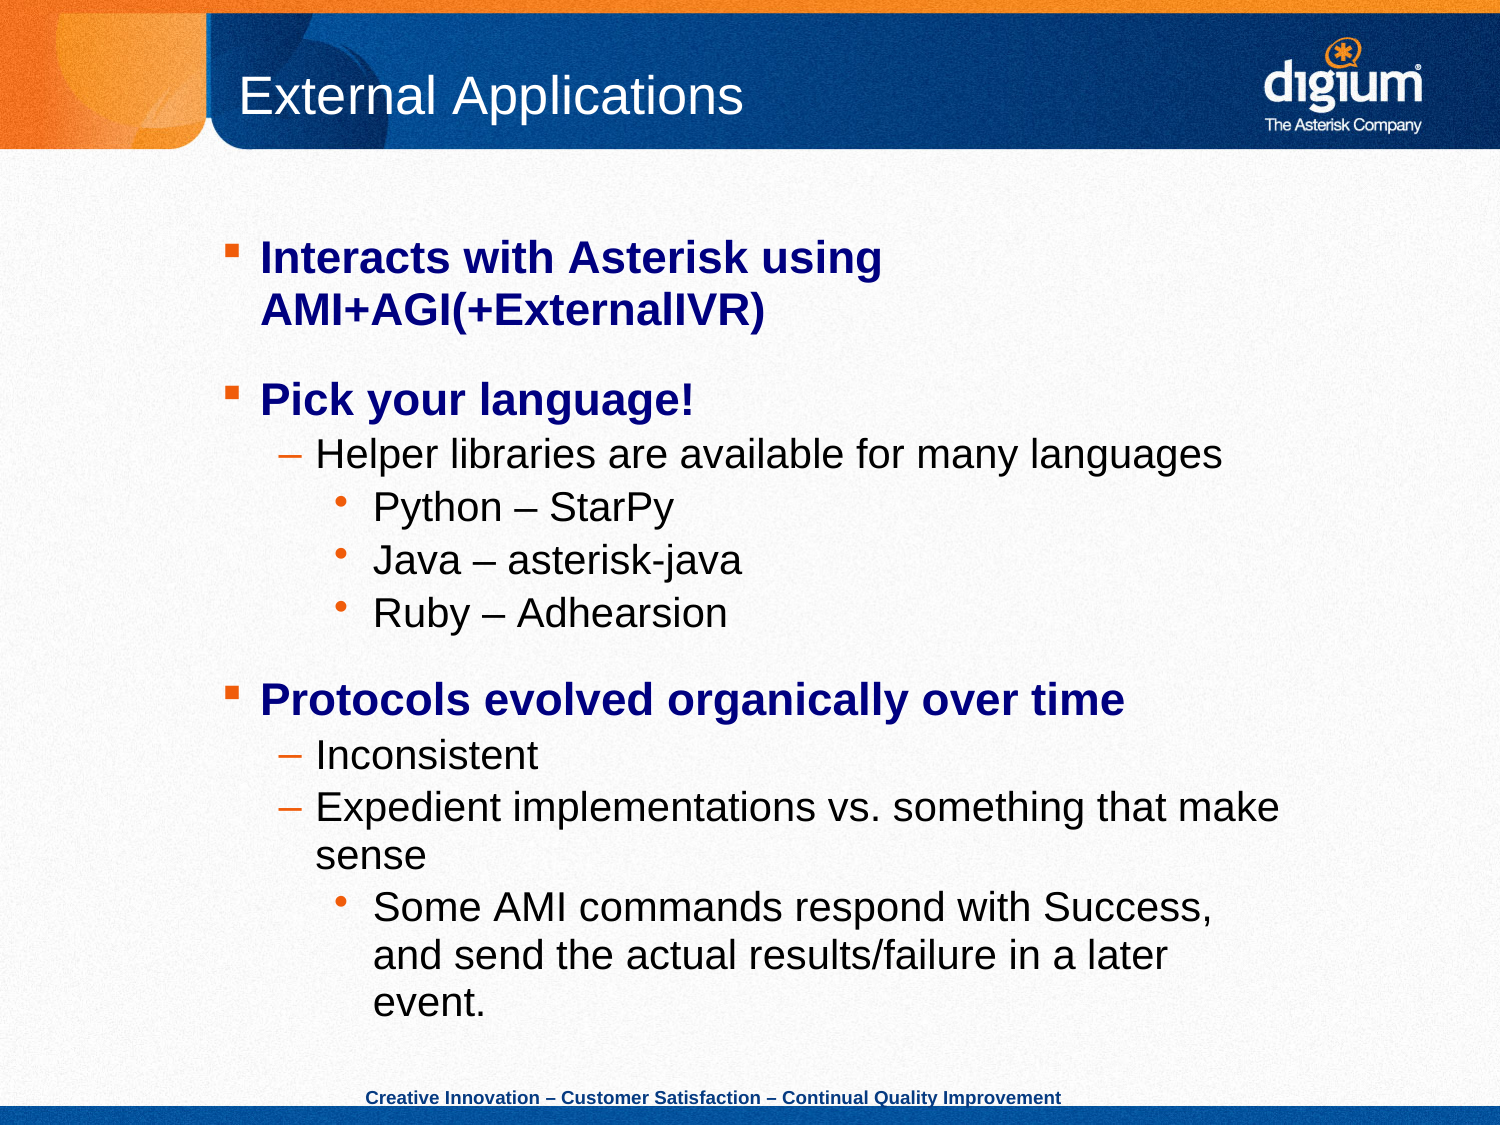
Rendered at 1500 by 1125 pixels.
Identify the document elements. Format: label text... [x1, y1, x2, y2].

title External Applications [238, 27, 1243, 127]
picture [0, 0, 1500, 1125]
list Interacts with Asterisk using AMI+AGI(+ExternalIVR) Pick your language! Helper libraries are available for many languages Python – StarPy Java – asterisk-java Ruby – Adhearsion Protocols evolved organically over time Inconsistent Expedient implementations vs. something that make sense Some AMI commands respond with Success, and send the actual results/failure in a later event. [206, 224, 1301, 967]
